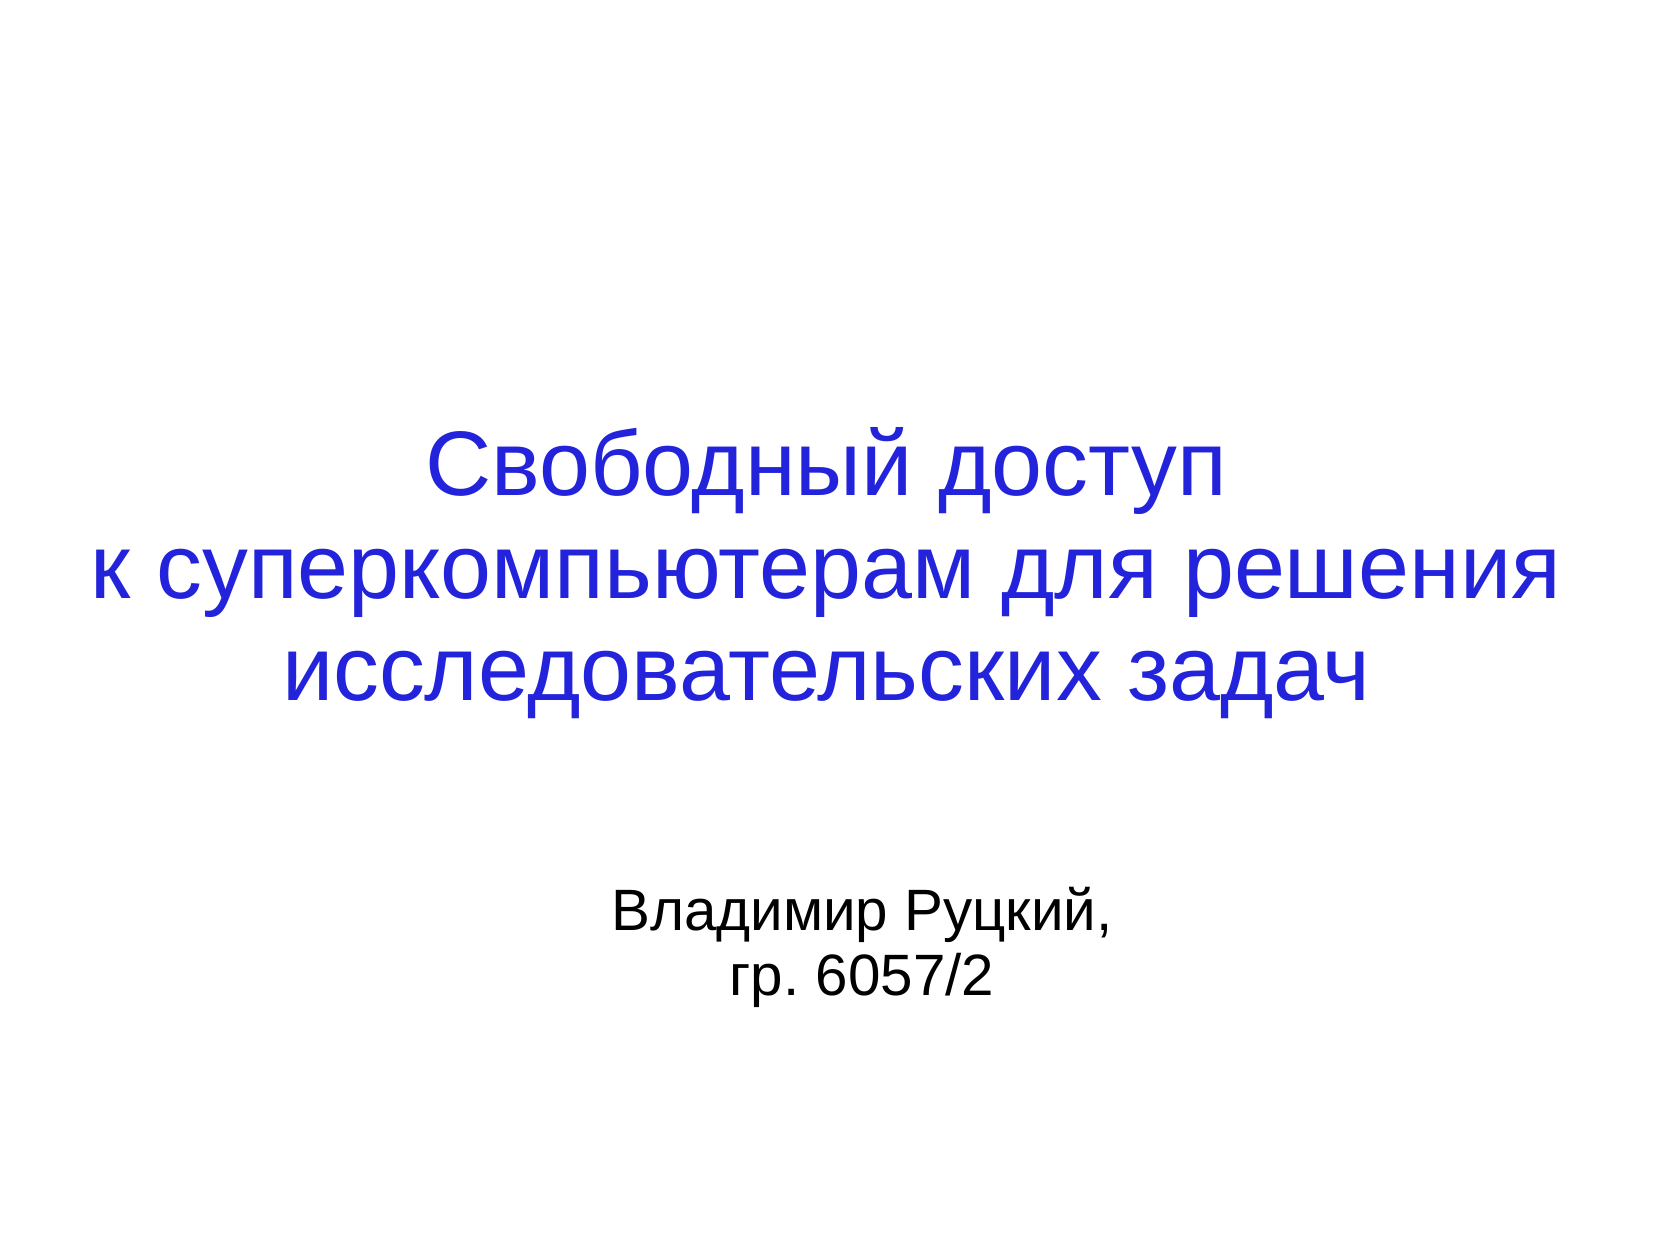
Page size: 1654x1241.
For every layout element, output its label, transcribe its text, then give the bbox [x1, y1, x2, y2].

title Свободный доступ к суперкомпьютерам для решения исследовательских задач [82, 412, 1571, 721]
list Владимир Руцкий, гр. 6057/2 [82, 877, 1571, 1109]
